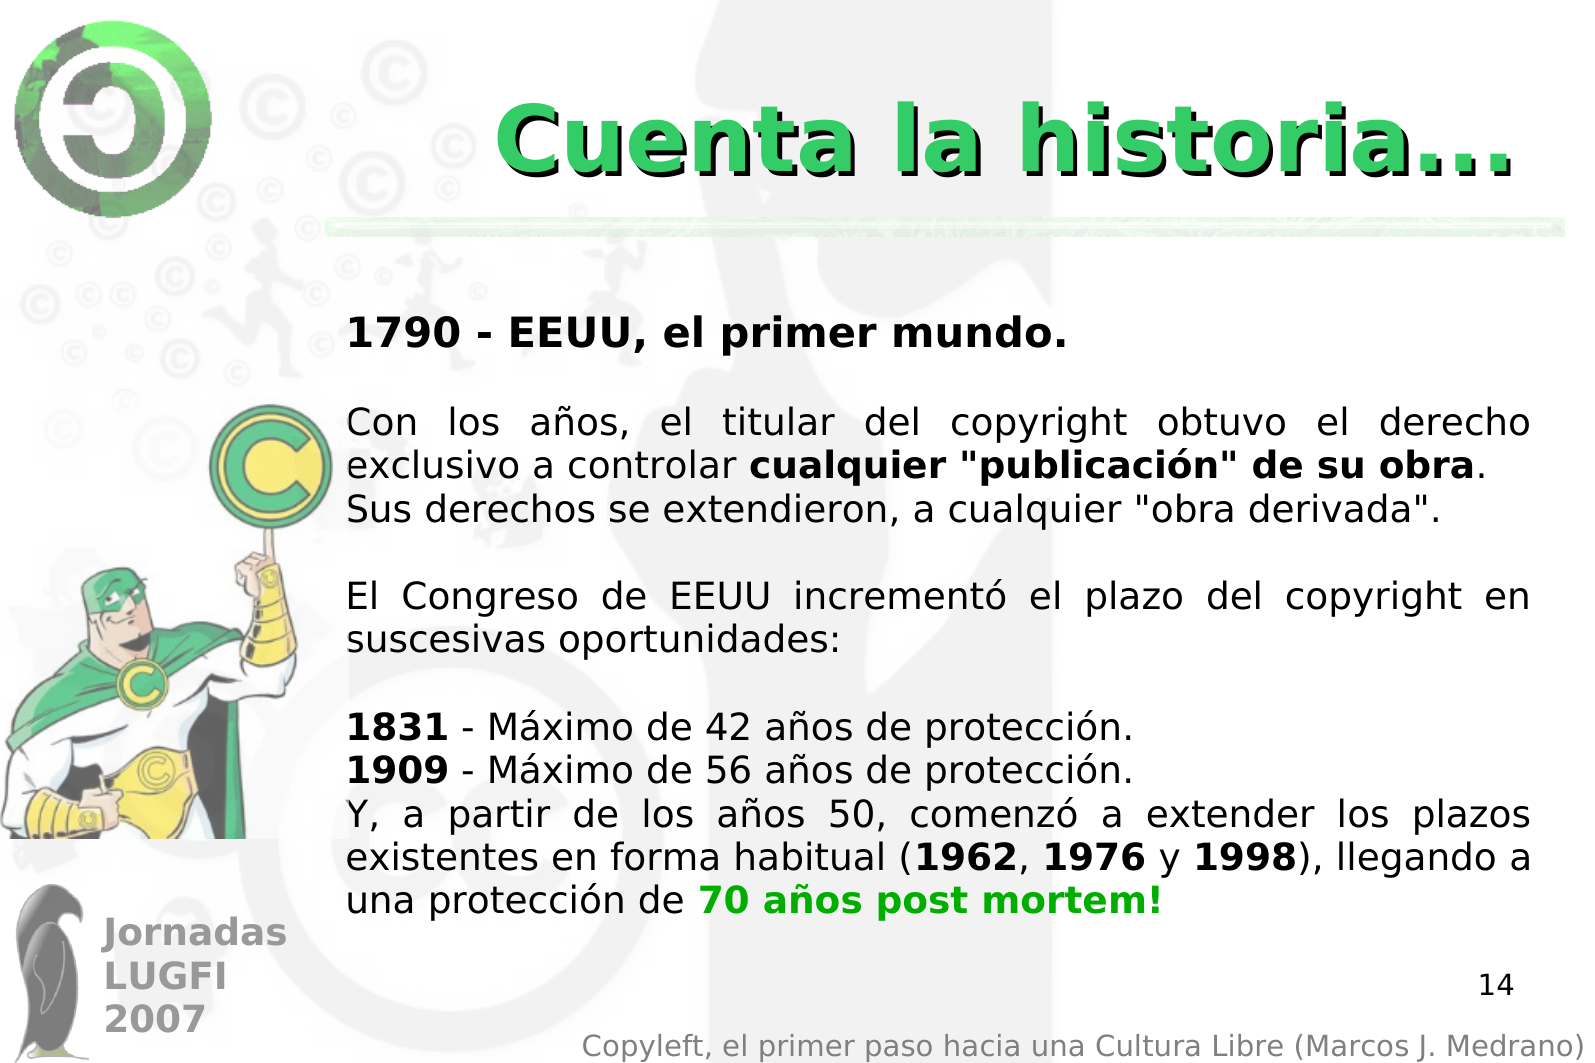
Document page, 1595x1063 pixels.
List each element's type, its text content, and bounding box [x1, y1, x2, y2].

picture [0, 395, 349, 839]
text_box Cuenta la historia... [478, 79, 1589, 201]
text_box 1790 - EEUU, el primer mundo. Con los años, el titular del copyright obtuvo el derecho exclusivo a controlar cualquier "publicación" de su obra. Sus derechos se extendieron, a cualquier "obra derivada". El Congreso de EEUU incrementó el plazo del copyright en suscesivas oportunidades: 1831 - Máximo de 42 años de protección. 1909 - Máximo de 56 años de protección. Y, a partir de los años 50, comenzó a extender los plazos existentes en forma habitual (1962, 1976 y 1998), llegando a una protección de 70 años post mortem! [330, 301, 1548, 931]
